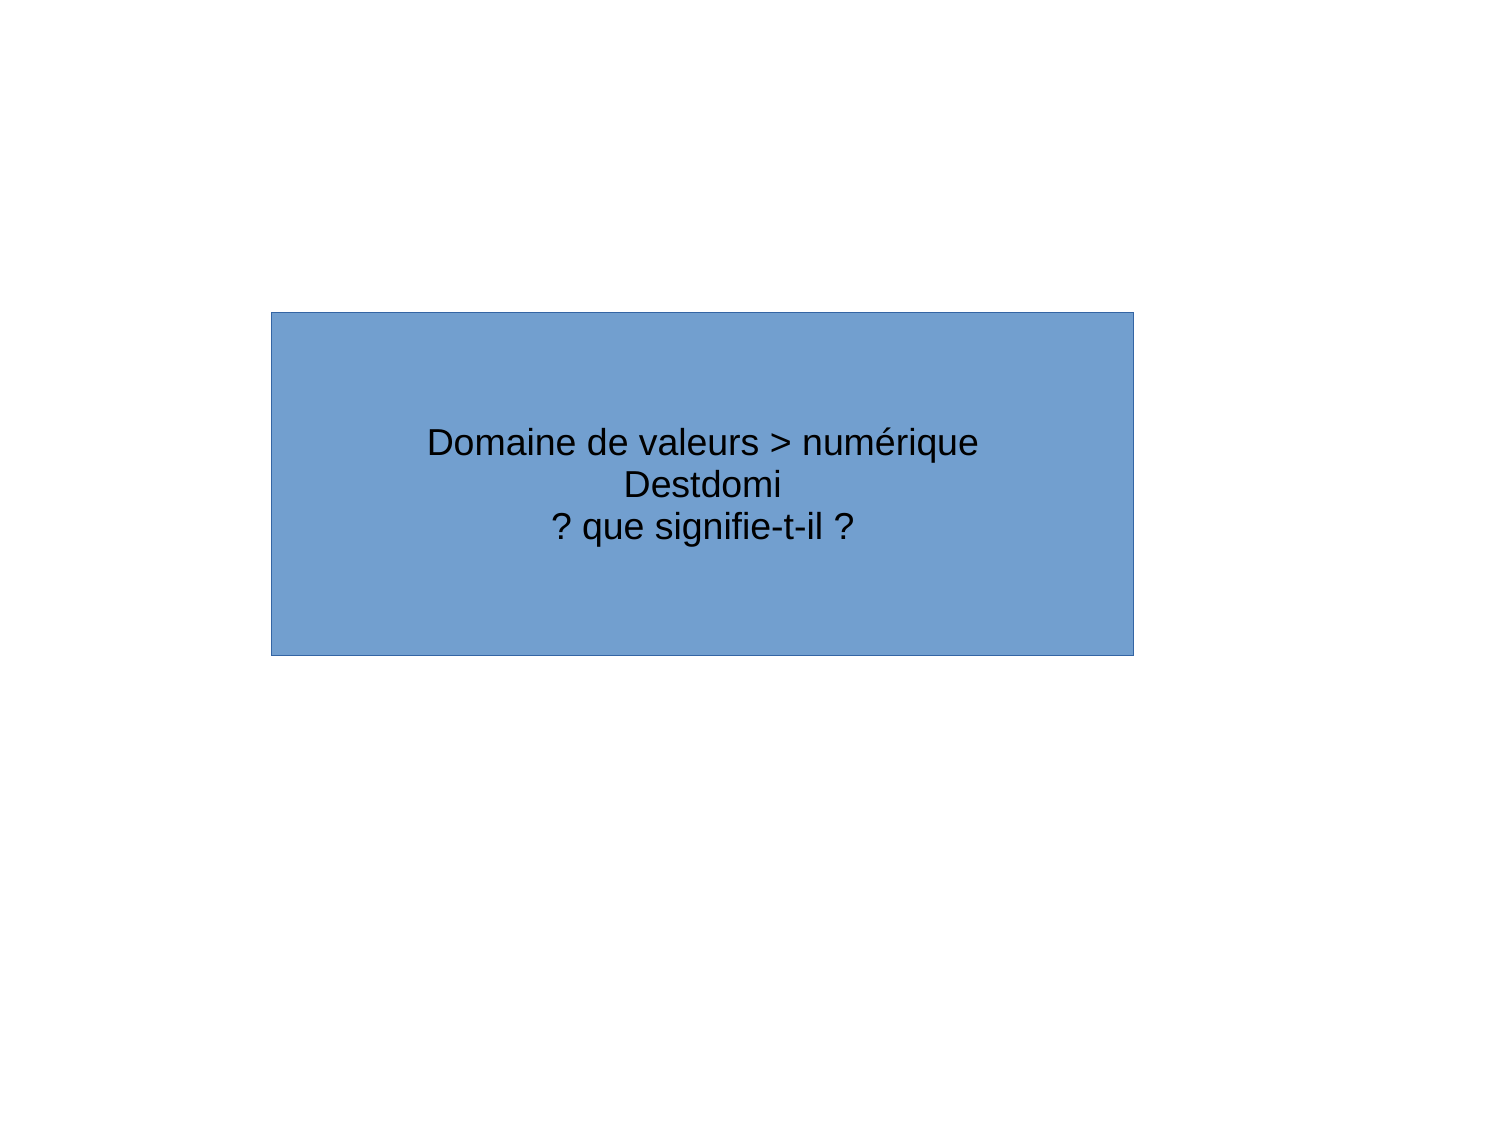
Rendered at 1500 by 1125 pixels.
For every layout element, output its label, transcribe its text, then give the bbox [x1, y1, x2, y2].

text_box Domaine de valeurs > numérique Destdomi ? que signifie-t-il ? [271, 312, 1134, 656]
